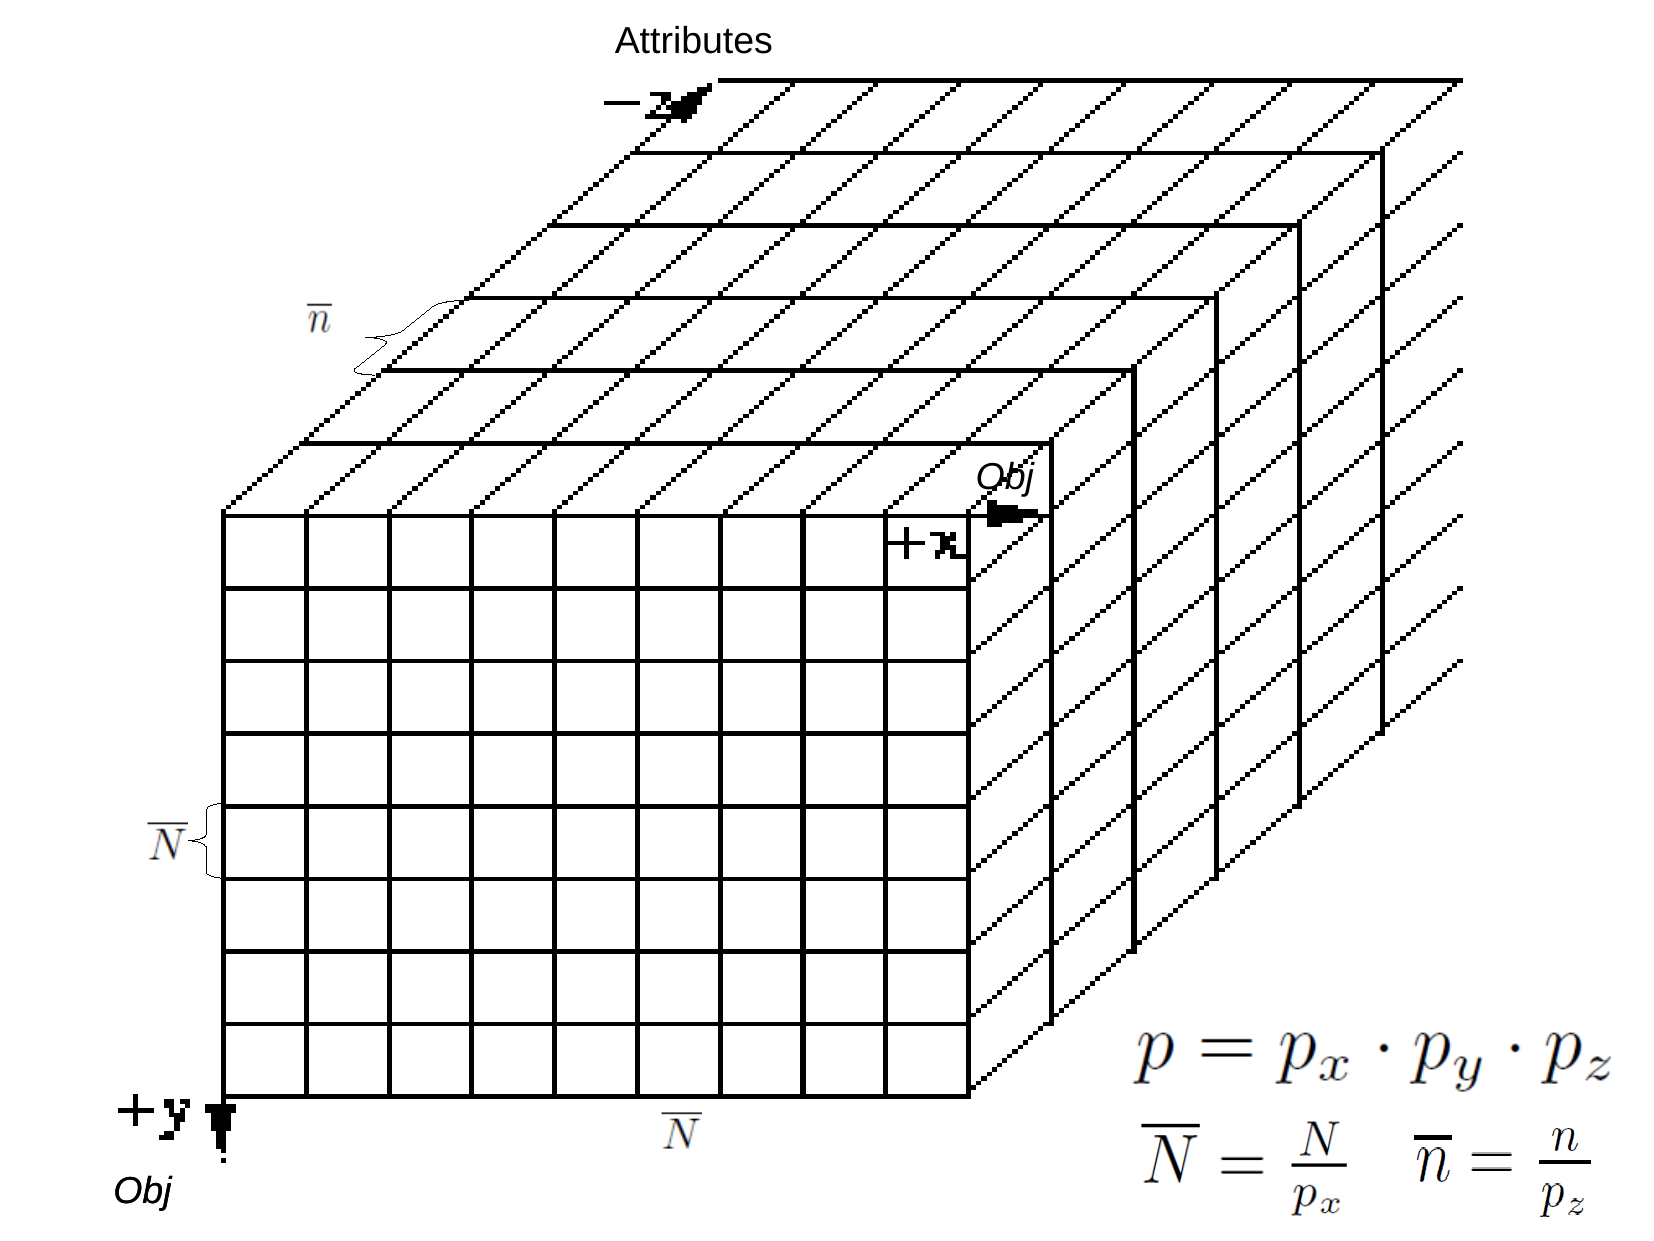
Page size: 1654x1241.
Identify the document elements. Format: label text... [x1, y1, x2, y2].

text_box Obj [98, 1162, 226, 1220]
picture [118, 74, 1614, 1220]
text_box Obj [960, 447, 1088, 505]
text_box Attributes [600, 11, 826, 69]
text_box [900, 450, 1013, 521]
